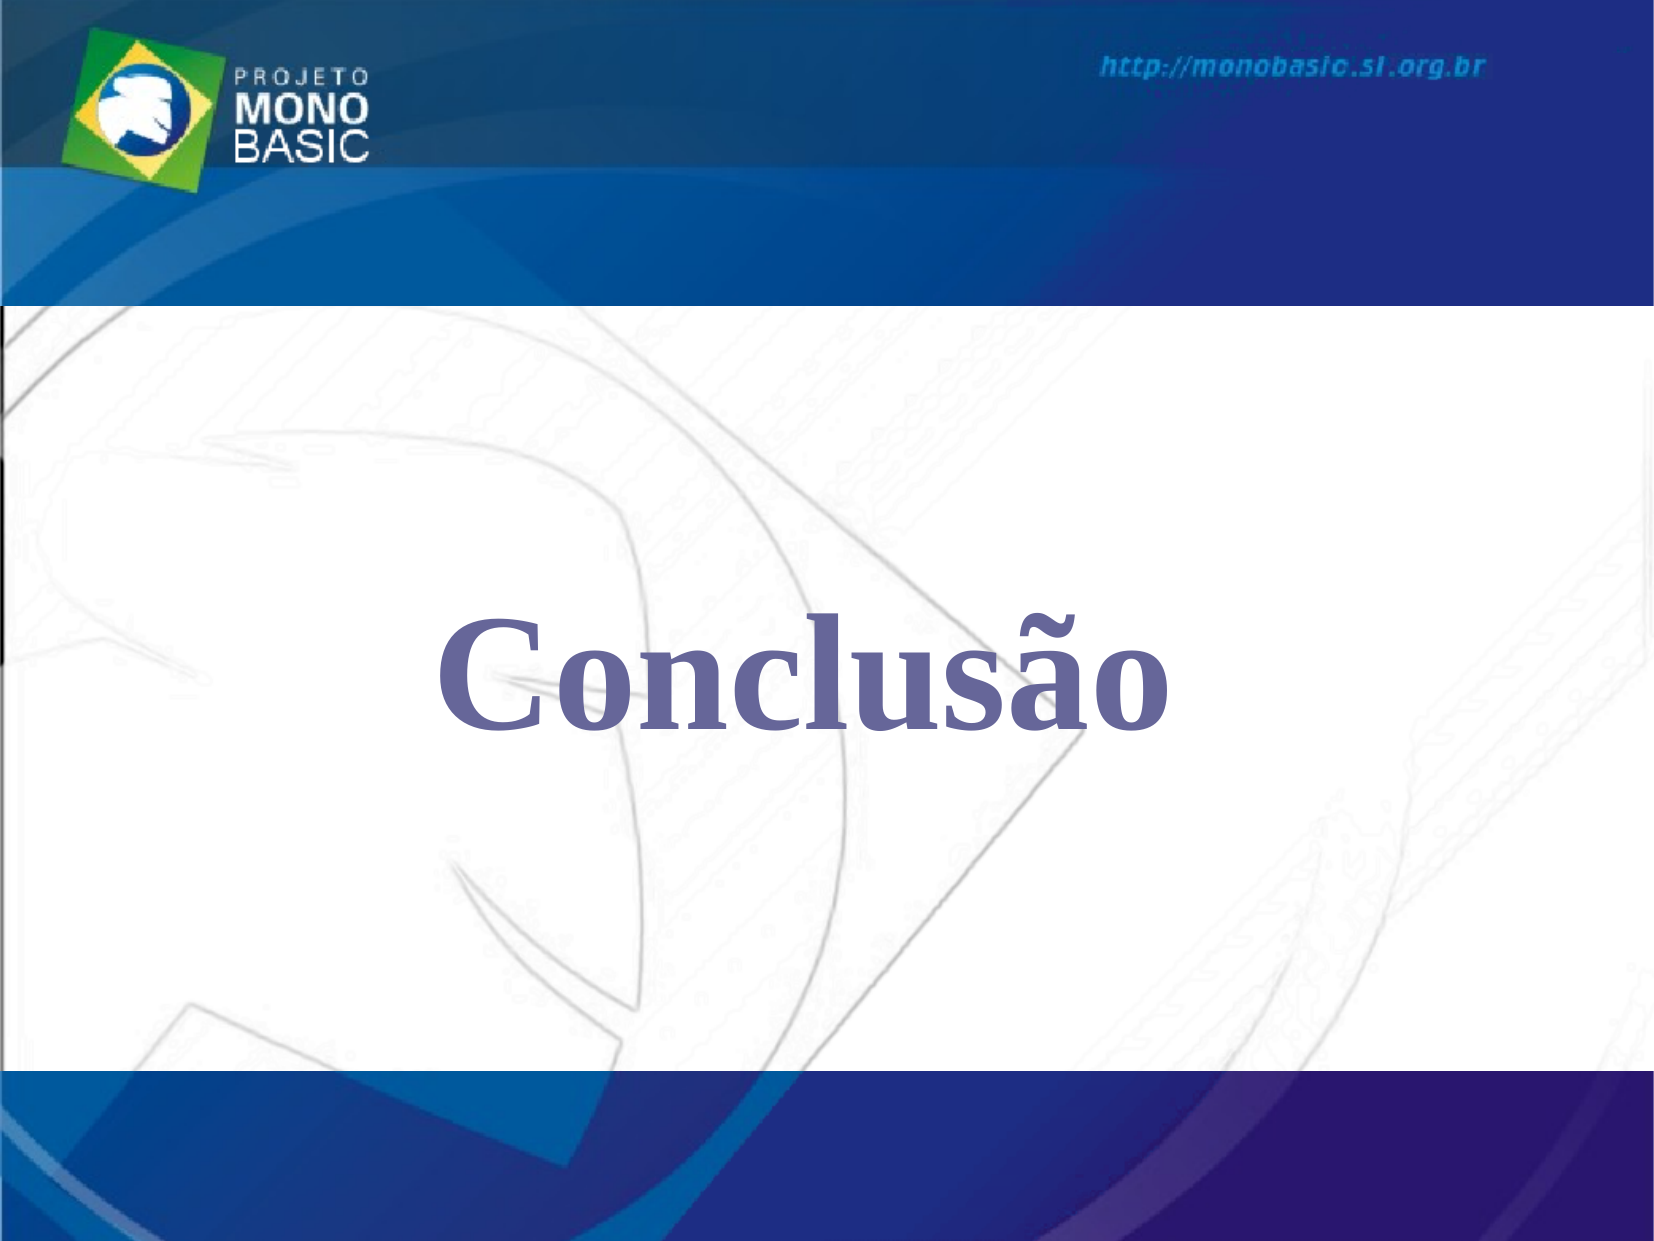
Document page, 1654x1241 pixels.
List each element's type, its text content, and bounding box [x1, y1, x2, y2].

title Conclusão [97, 564, 1510, 782]
picture [0, 0, 1654, 1241]
